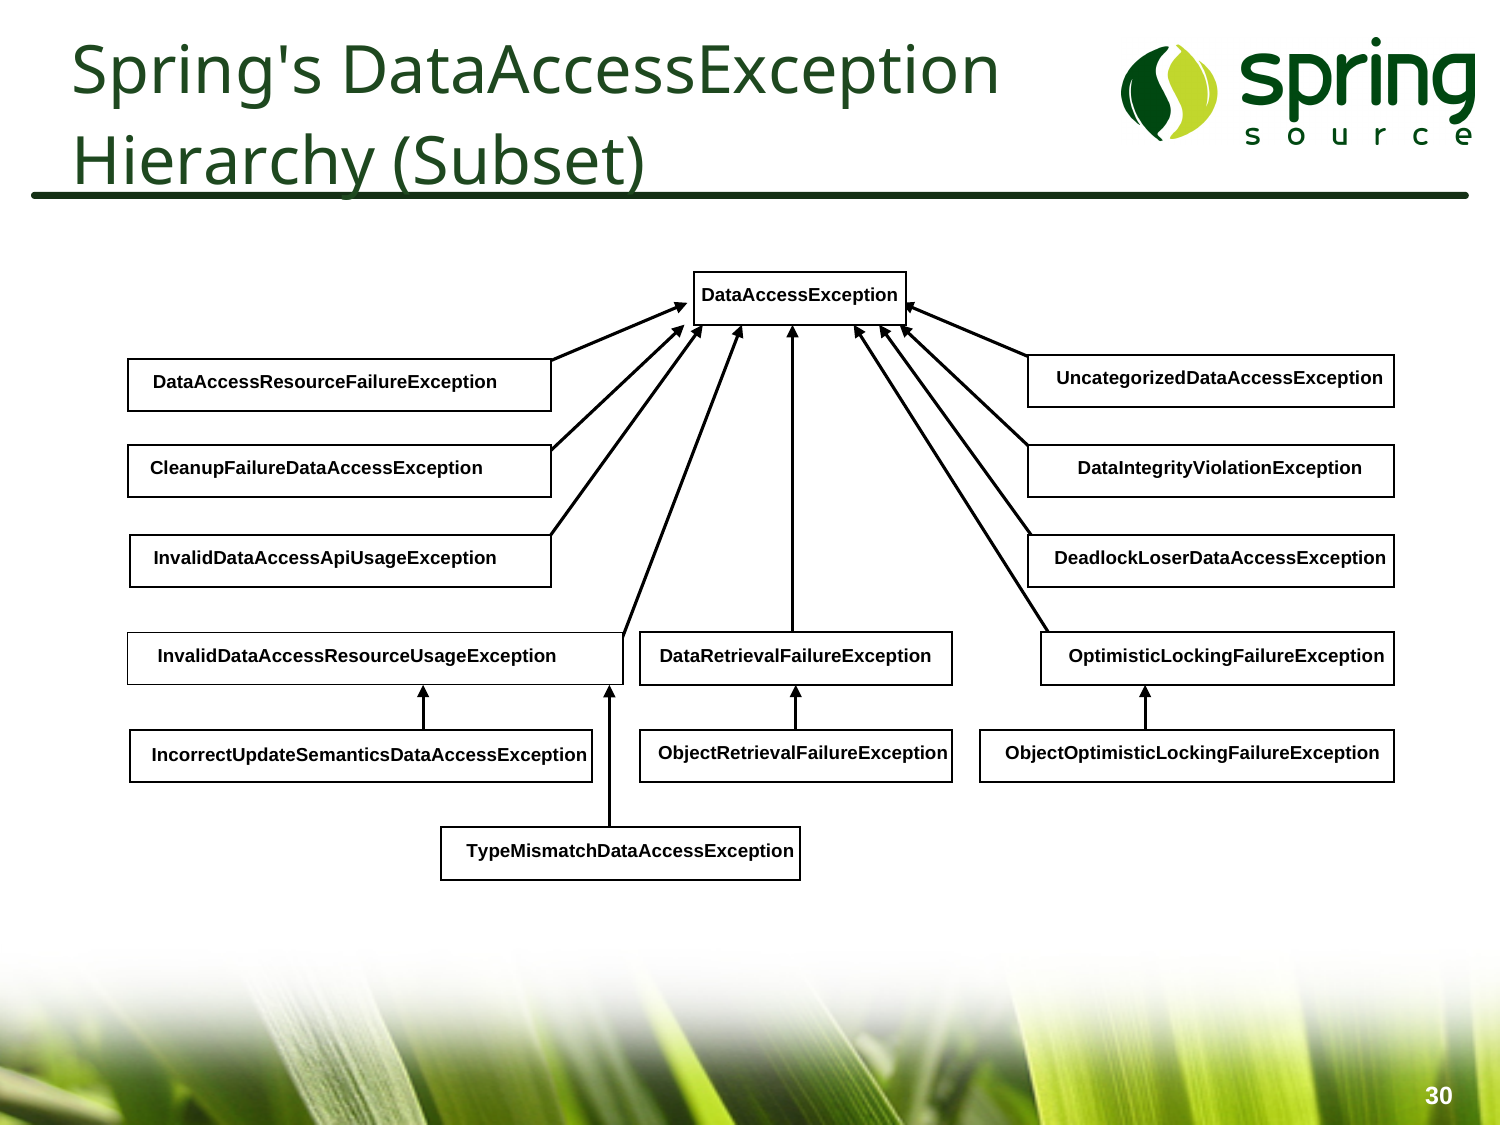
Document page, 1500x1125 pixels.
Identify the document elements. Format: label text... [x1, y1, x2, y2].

text_box InvalidDataAccessApiUsageException [138, 539, 512, 577]
text_box ObjectRetrievalFailureException [643, 735, 963, 772]
text_box [693, 272, 906, 277]
text_box [639, 632, 952, 685]
text_box [127, 359, 552, 412]
text_box [440, 827, 801, 880]
text_box IncorrectUpdateSemanticsDataAccessException [136, 737, 602, 774]
text_box [979, 729, 1394, 783]
text_box DeadlockLoserDataAccessException [1039, 540, 1401, 577]
text_box DataAccessResourceFailureException [138, 364, 513, 401]
text_box ObjectOptimisticLockingFailureException [990, 735, 1395, 772]
text_box [127, 444, 552, 498]
text_box OptimisticLockingFailureException [1053, 637, 1400, 675]
text_box [129, 729, 593, 783]
text_box [127, 632, 623, 685]
text_box CleanupFailureDataAccessException [135, 449, 498, 487]
text_box [1027, 444, 1394, 498]
text_box DataIntegrityViolationException [1062, 450, 1378, 487]
text_box [1041, 632, 1394, 685]
text_box [1027, 354, 1394, 408]
text_box DataAccessException [686, 277, 913, 314]
text_box [130, 534, 552, 587]
text_box UncategorizedDataAccessException [1041, 360, 1398, 397]
picture [1121, 37, 1475, 145]
picture [0, 944, 1500, 1125]
text_box [639, 729, 952, 783]
text_box DataRetrievalFailureException [644, 637, 947, 675]
text_box TypeMismatchDataAccessException [451, 832, 809, 870]
title Spring's DataAccessException Hierarchy (Subset) [56, 14, 1089, 192]
text_box [1027, 534, 1394, 587]
text_box [693, 314, 906, 325]
text_box InvalidDataAccessResourceUsageException [142, 638, 572, 675]
